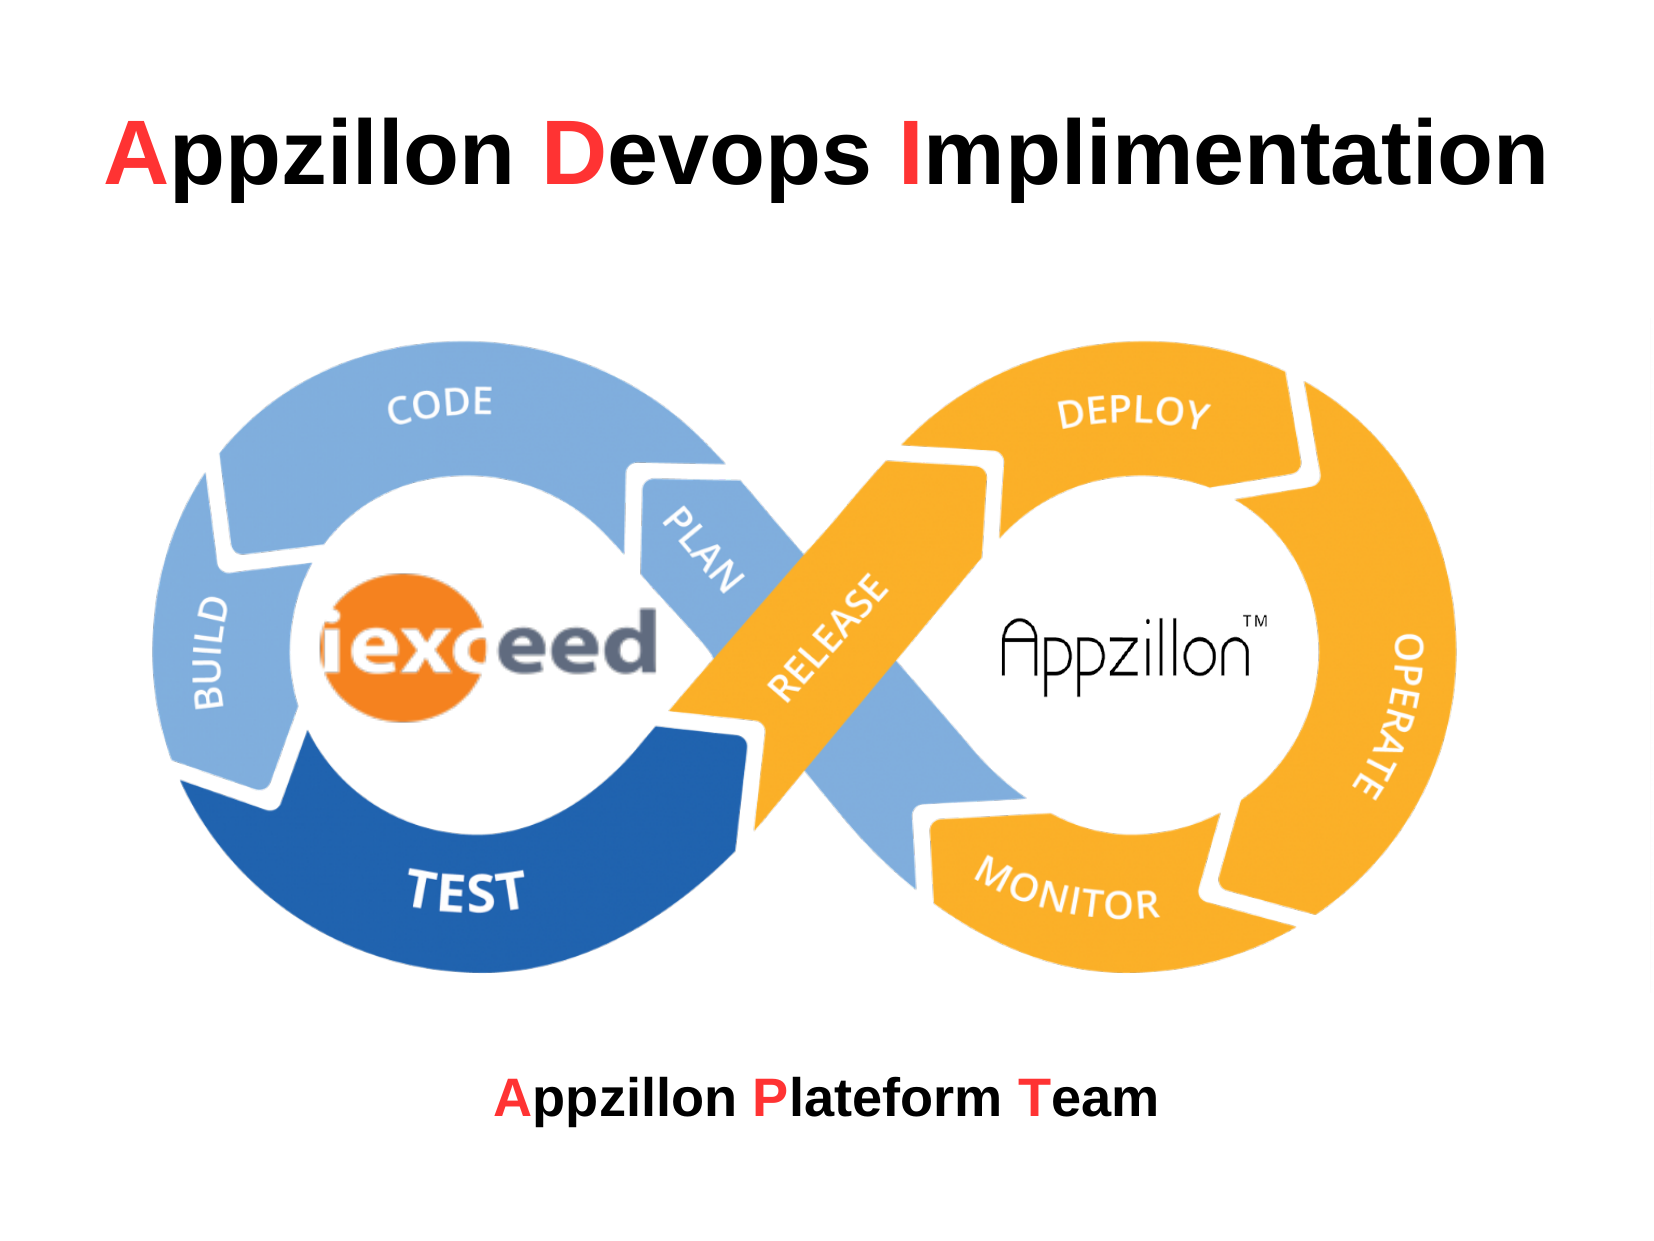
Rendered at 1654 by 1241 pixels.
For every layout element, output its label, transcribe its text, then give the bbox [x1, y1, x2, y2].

title Appzillon Plateform Team [82, 994, 1571, 1202]
title Appzillon Devops Implimentation [82, 49, 1571, 257]
picture [0, 318, 1654, 993]
